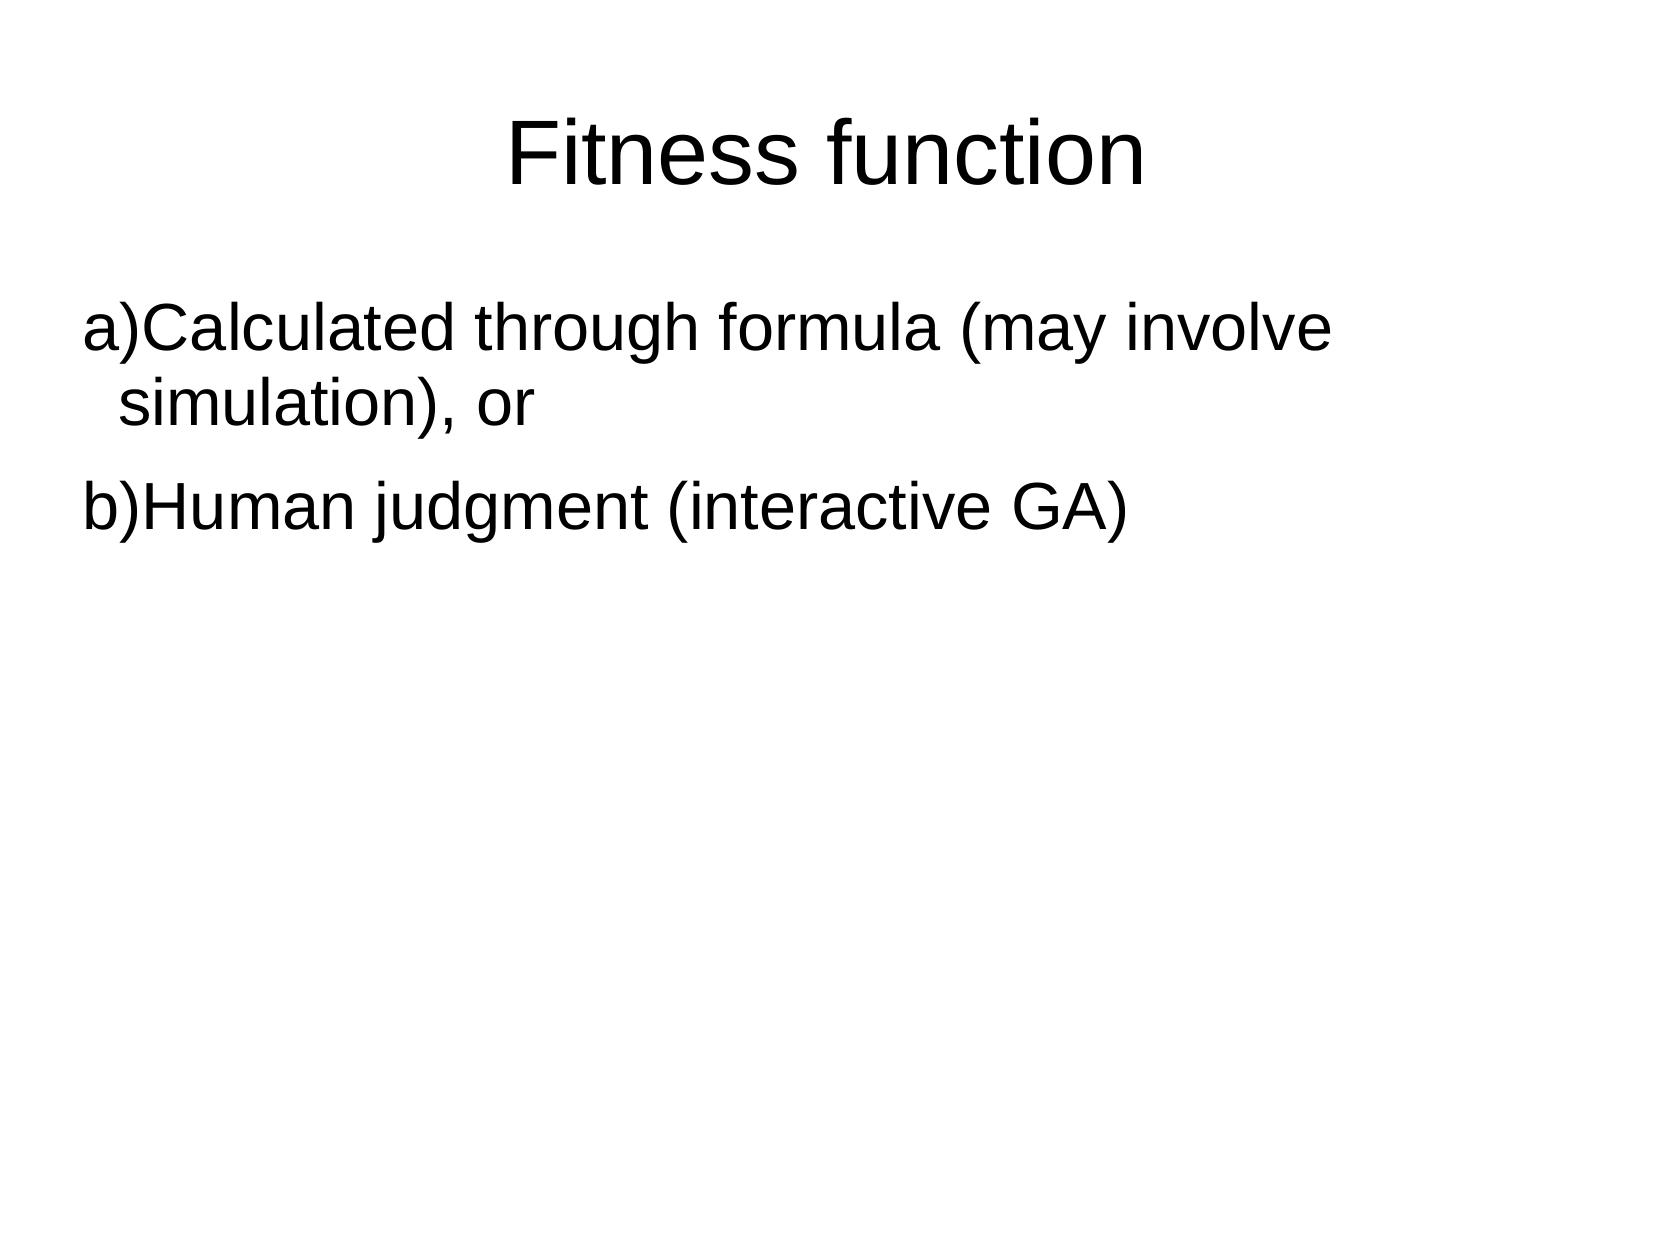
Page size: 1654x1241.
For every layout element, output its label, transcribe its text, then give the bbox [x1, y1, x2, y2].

list Calculated through formula (may involve simulation), or Human judgment (interactive GA) [82, 290, 1571, 1010]
title Fitness function [82, 49, 1571, 257]
